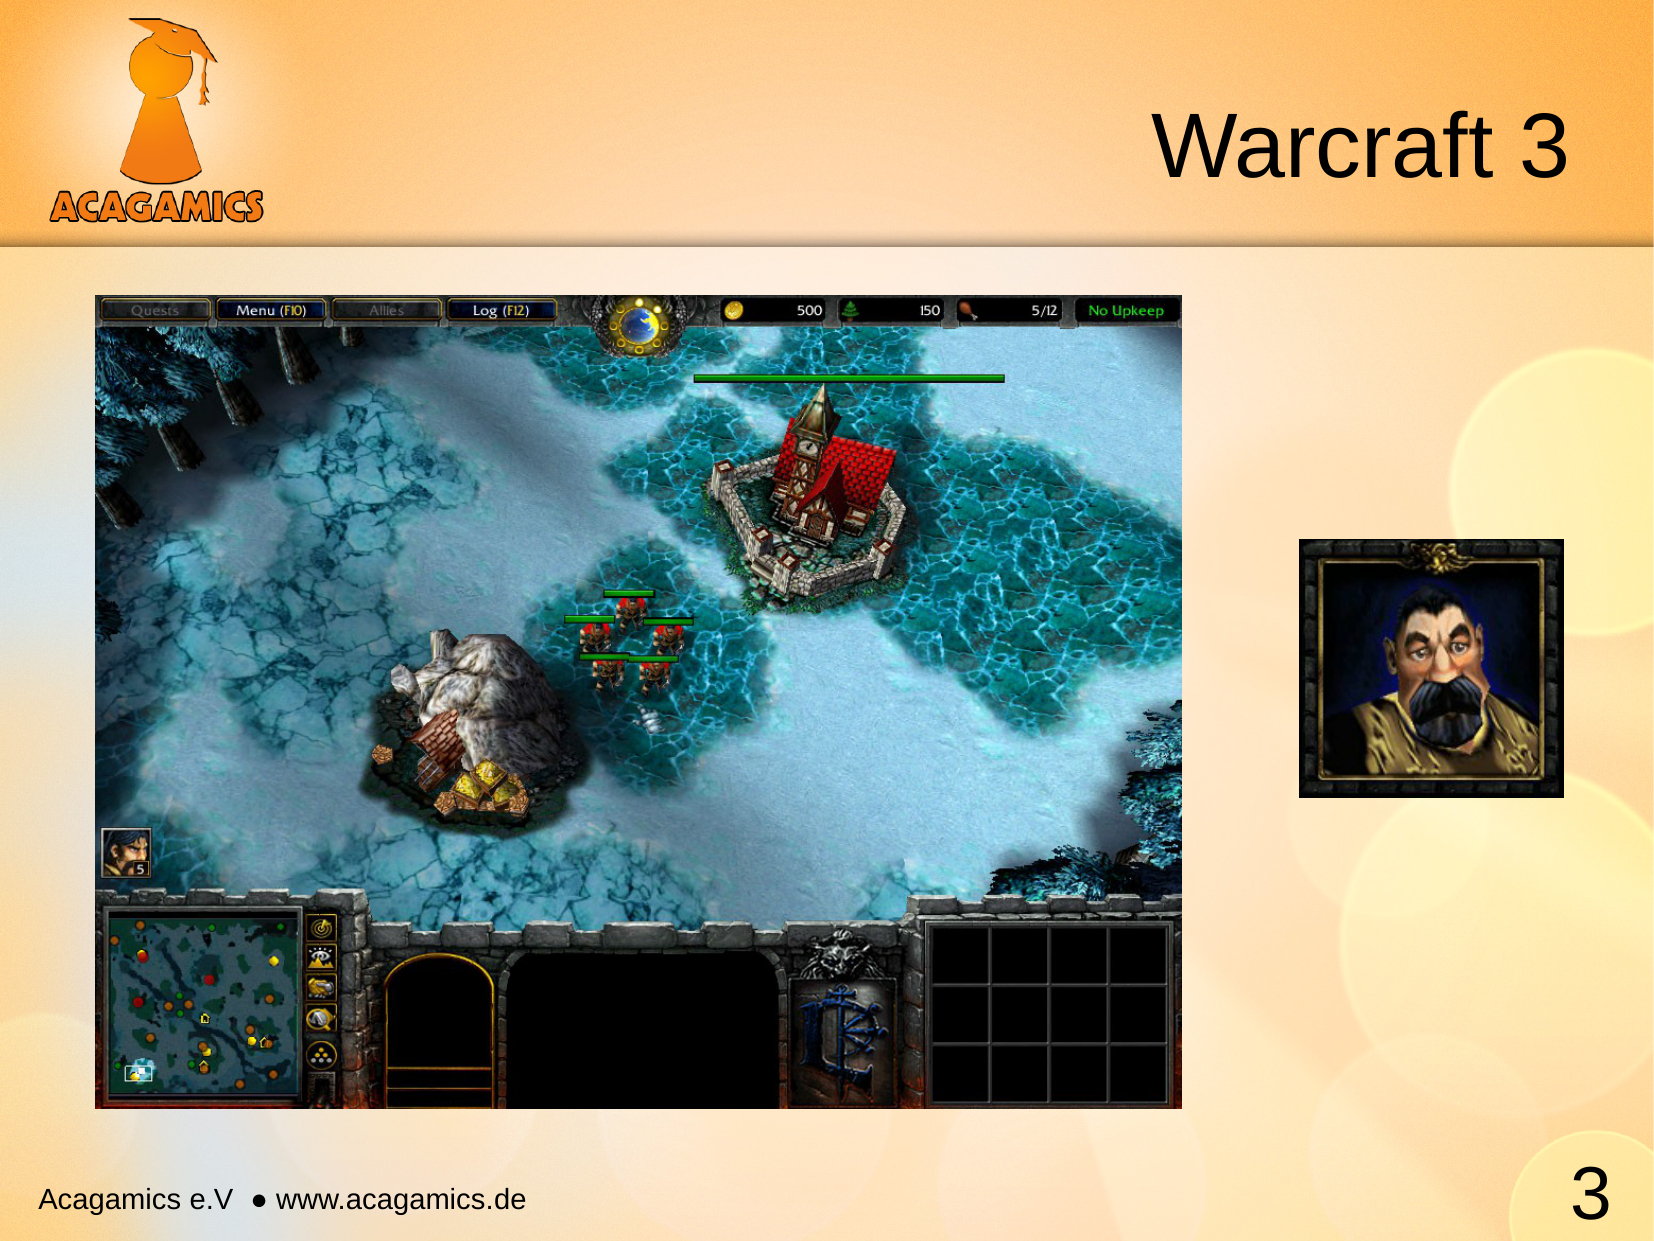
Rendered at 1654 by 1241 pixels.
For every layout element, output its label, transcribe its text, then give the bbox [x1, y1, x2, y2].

title Warcraft 3 [324, 76, 1571, 216]
picture [0, 0, 1654, 1241]
list [82, 290, 1571, 1136]
